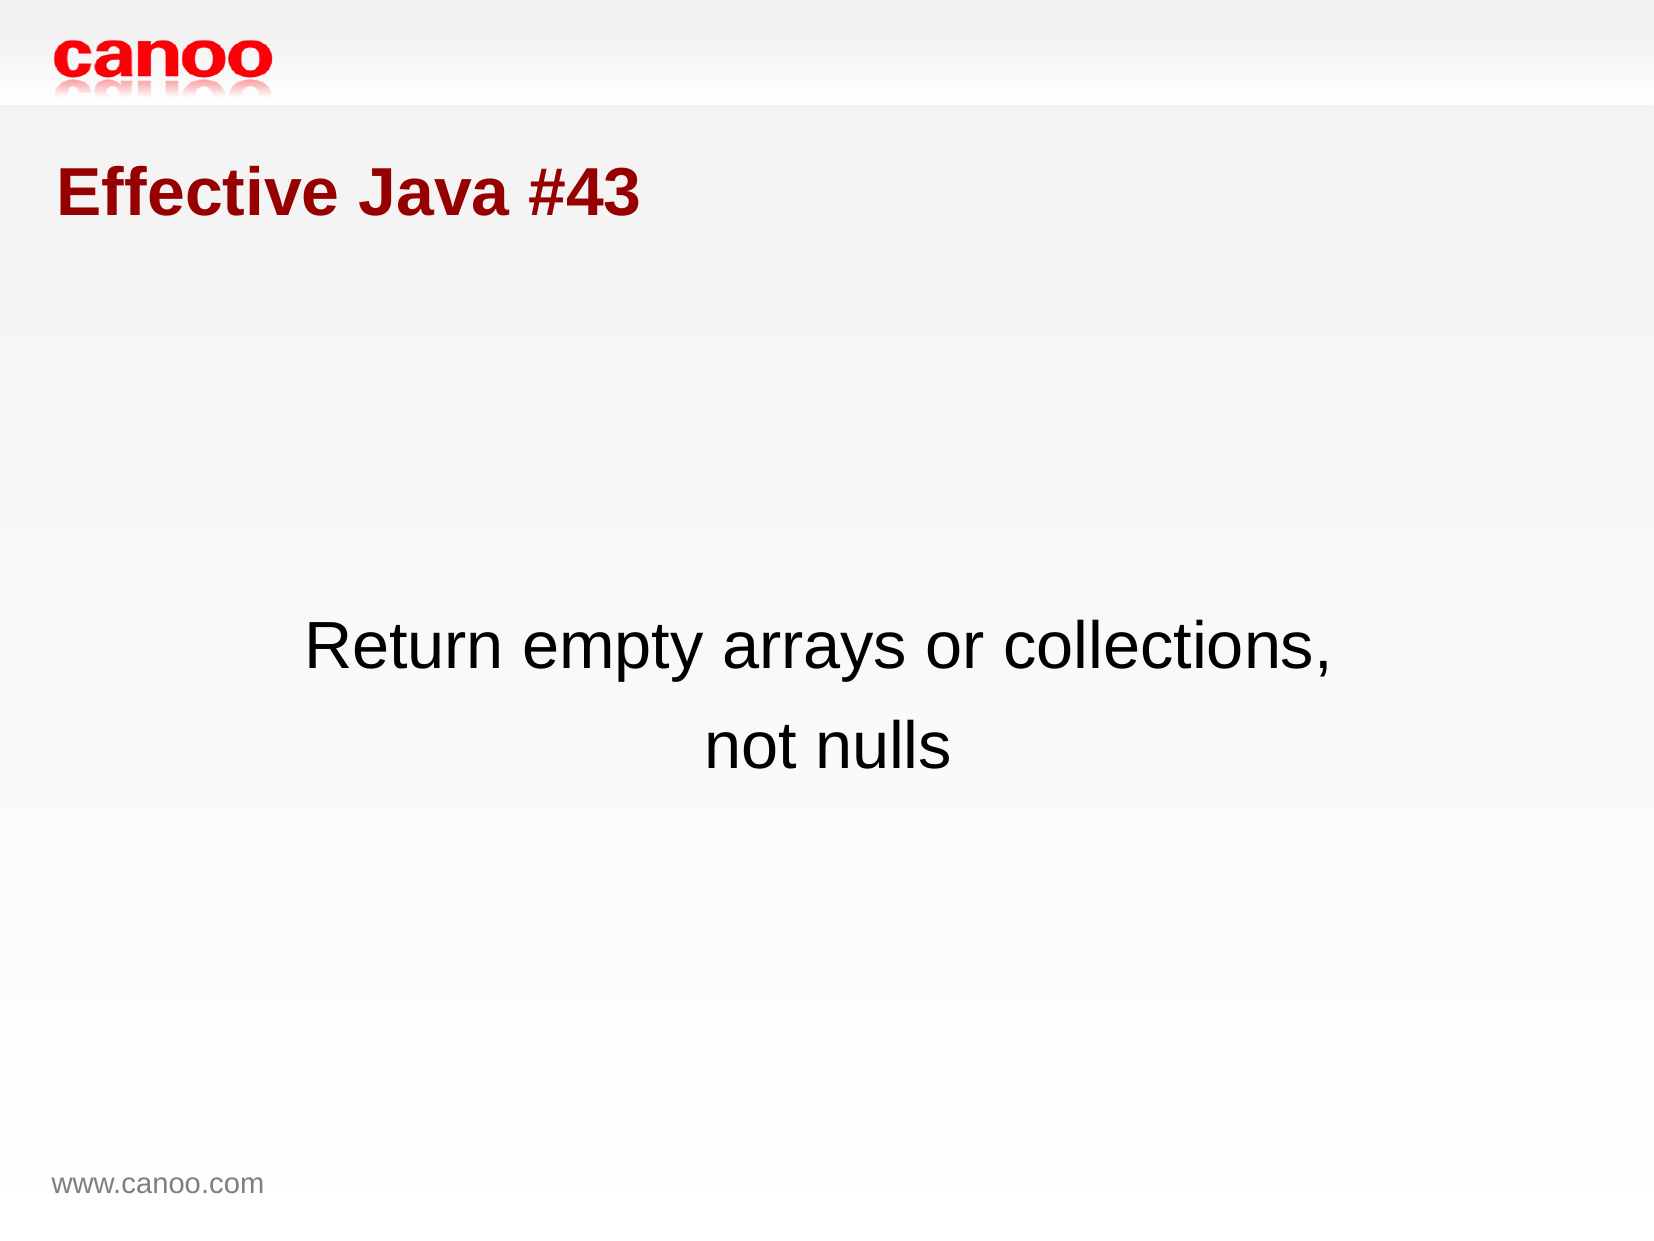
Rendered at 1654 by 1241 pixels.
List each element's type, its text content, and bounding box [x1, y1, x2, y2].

picture [51, 37, 273, 119]
text_box Return empty arrays or collections, not nulls [48, 282, 1609, 1102]
title Effective Java #43 [48, 138, 1609, 238]
